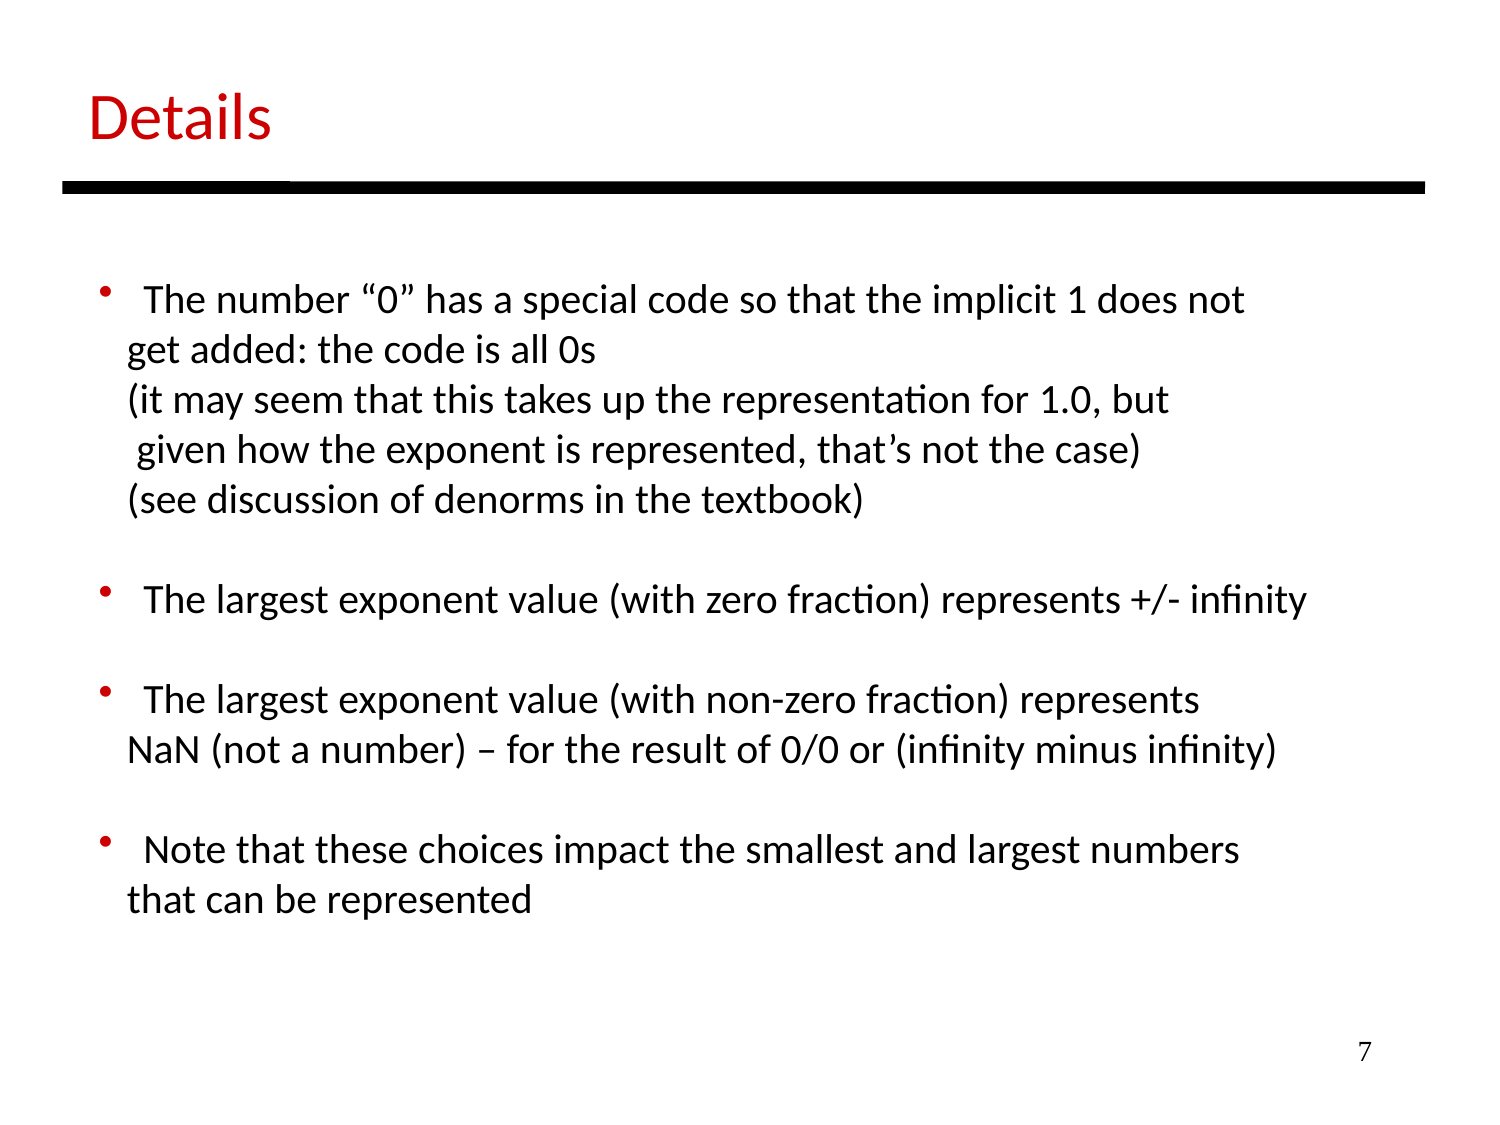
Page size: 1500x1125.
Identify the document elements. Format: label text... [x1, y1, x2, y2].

text_box The number “0” has a special code so that the implicit 1 does not get added: the code is all 0s (it may seem that this takes up the representation for 1.0, but given how the exponent is represented, that’s not the case) (see discussion of denorms in the textbook) The largest exponent value (with zero fraction) represents +/- infinity The largest exponent value (with non-zero fraction) represents NaN (not a number) – for the result of 0/0 or (infinity minus infinity) Note that these choices impact the smallest and largest numbers that can be represented [83, 264, 1324, 1030]
slide_number <number> [1074, 1025, 1388, 1100]
text_box Details [73, 65, 288, 160]
